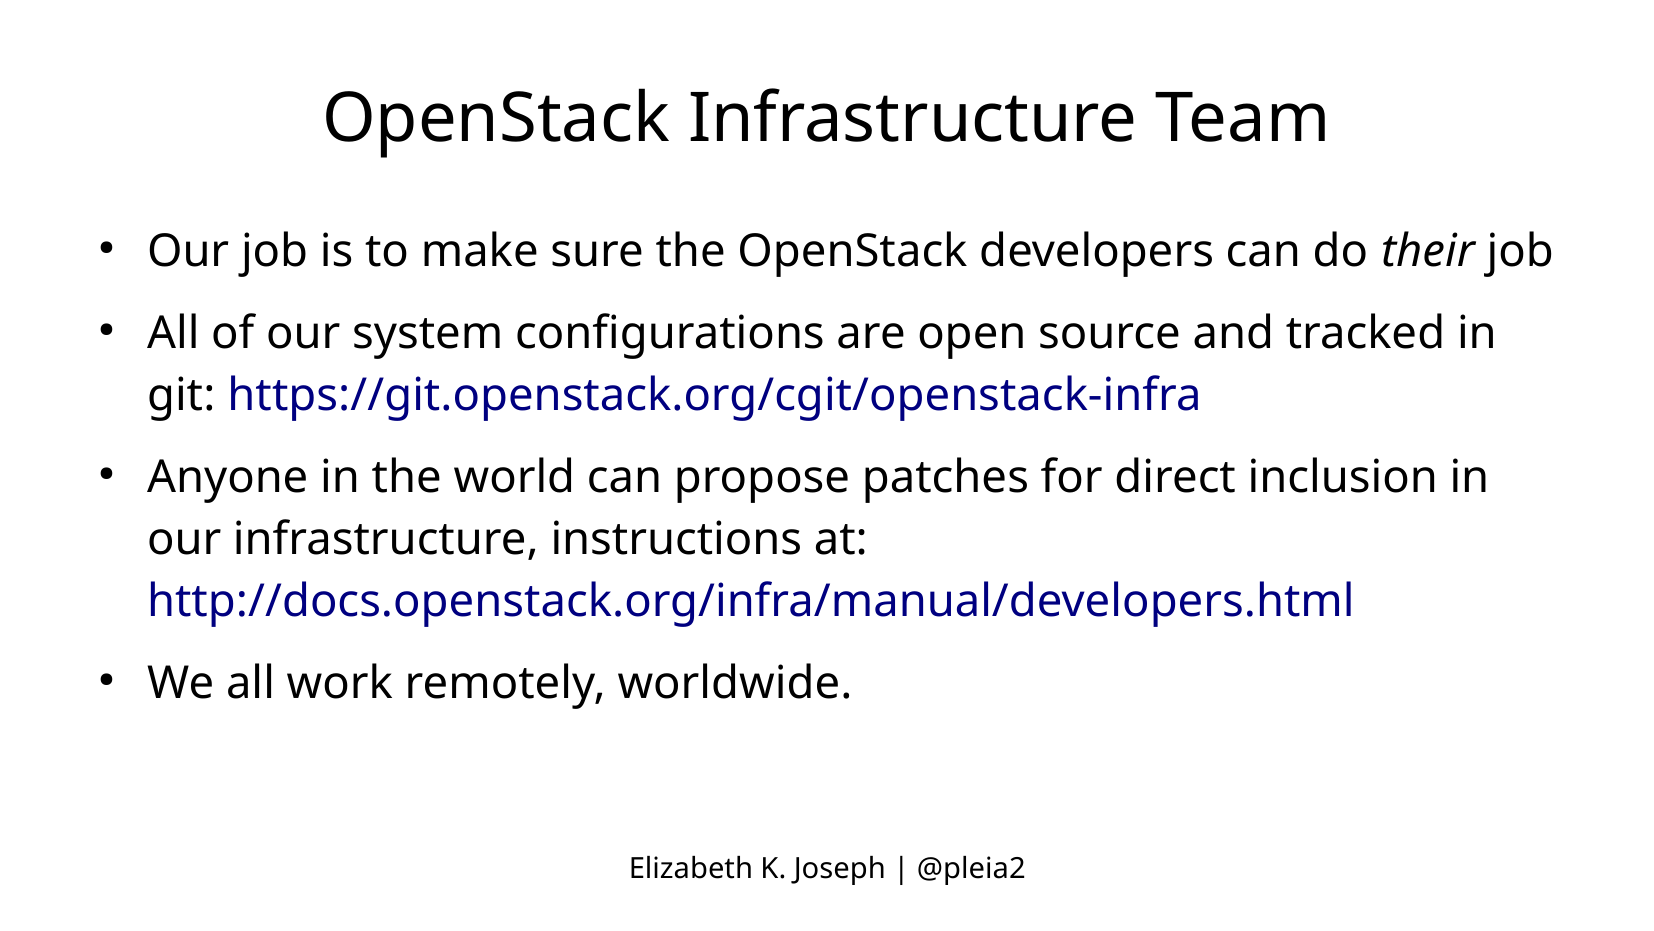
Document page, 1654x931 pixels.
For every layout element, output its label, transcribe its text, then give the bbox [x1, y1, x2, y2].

title OpenStack Infrastructure Team [82, 37, 1571, 193]
list Our job is to make sure the OpenStack developers can do their job All of our system configurations are open source and tracked in git: https://git.openstack.org/cgit/openstack-infra Anyone in the world can propose patches for direct inclusion in our infrastructure, instructions at: http://docs.openstack.org/infra/manual/developers.html We all work remotely, worldwide. [82, 217, 1571, 758]
